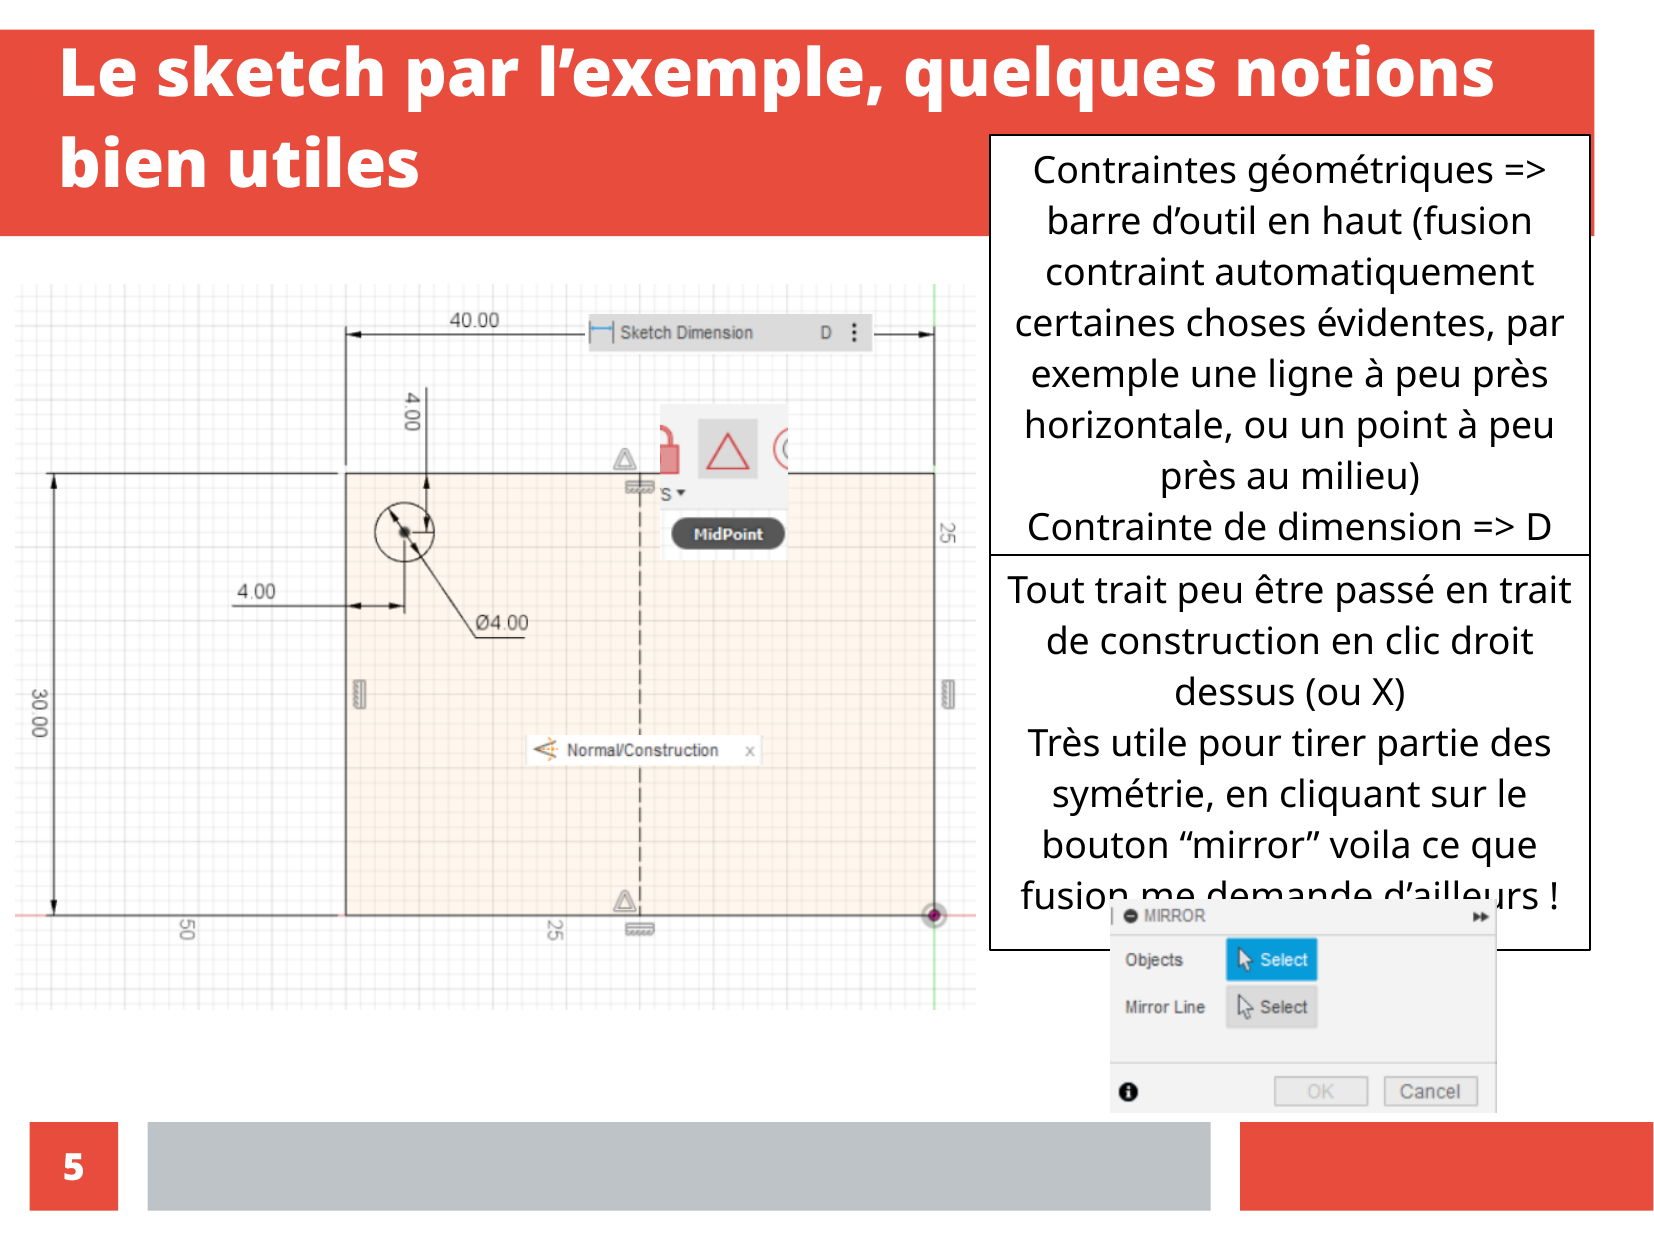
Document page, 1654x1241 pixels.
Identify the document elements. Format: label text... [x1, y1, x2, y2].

text_box Tout trait peu être passé en trait de construction en clic droit dessus (ou X) Très utile pour tirer partie des symétrie, en cliquant sur le bouton “mirror” voila ce que fusion me demande d’ailleurs ! [990, 555, 1591, 951]
picture [15, 284, 976, 1010]
picture [1110, 899, 1497, 1113]
title Le sketch par l’exemple, quelques notions bien utiles [59, 59, 1595, 207]
text_box Contraintes géométriques => barre d’outil en haut (fusion contraint automatiquement certaines choses évidentes, par exemple une ligne à peu près horizontale, ou un point à peu près au milieu) Contrainte de dimension => D [990, 135, 1591, 531]
